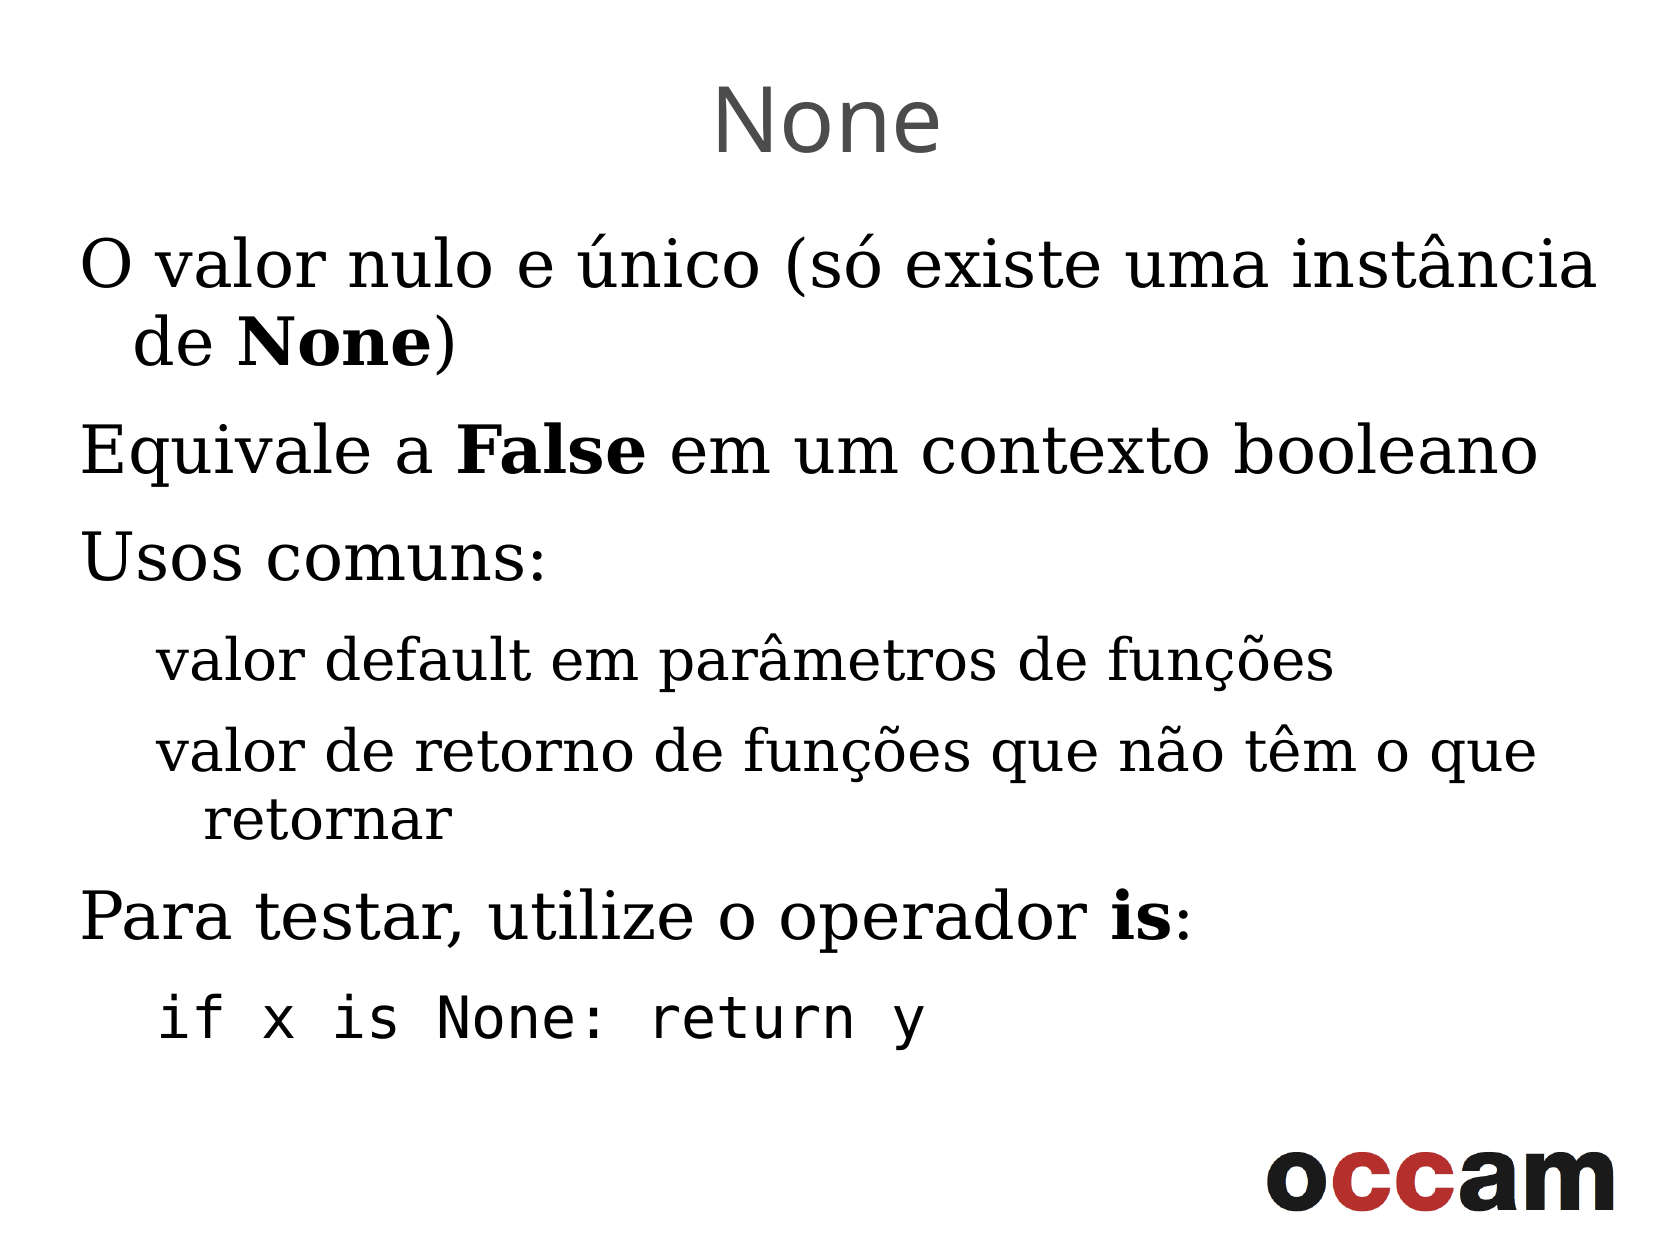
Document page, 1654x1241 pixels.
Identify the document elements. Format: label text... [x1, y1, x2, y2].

title None [75, 17, 1564, 225]
list O valor nulo e único (só existe uma instância de None) Equivale a False em um contexto booleano Usos comuns: valor default em parâmetros de funções valor de retorno de funções que não têm o que retornar Para testar, utilize o operador is: if x is None: return y [61, 225, 1612, 1088]
picture [1237, 1122, 1643, 1241]
